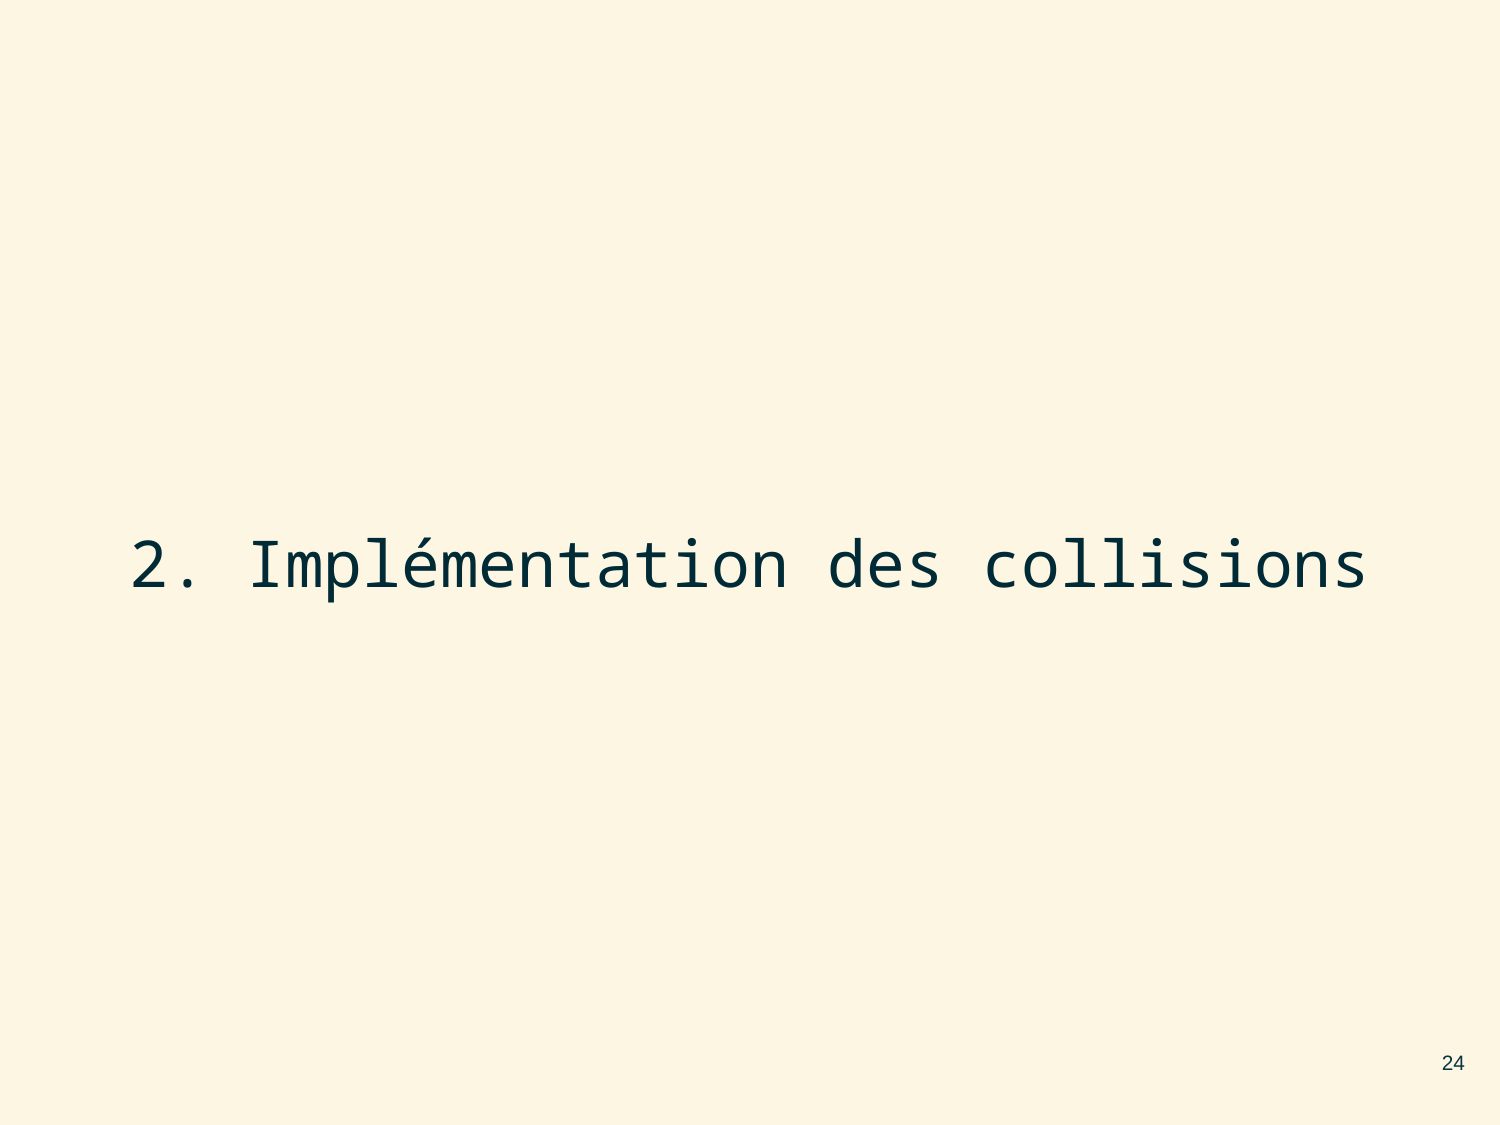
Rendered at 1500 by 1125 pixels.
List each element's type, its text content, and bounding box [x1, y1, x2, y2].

title 2. Implémentation des collisions [51, 470, 1449, 655]
slide_number <numéro> [1389, 1019, 1480, 1106]
